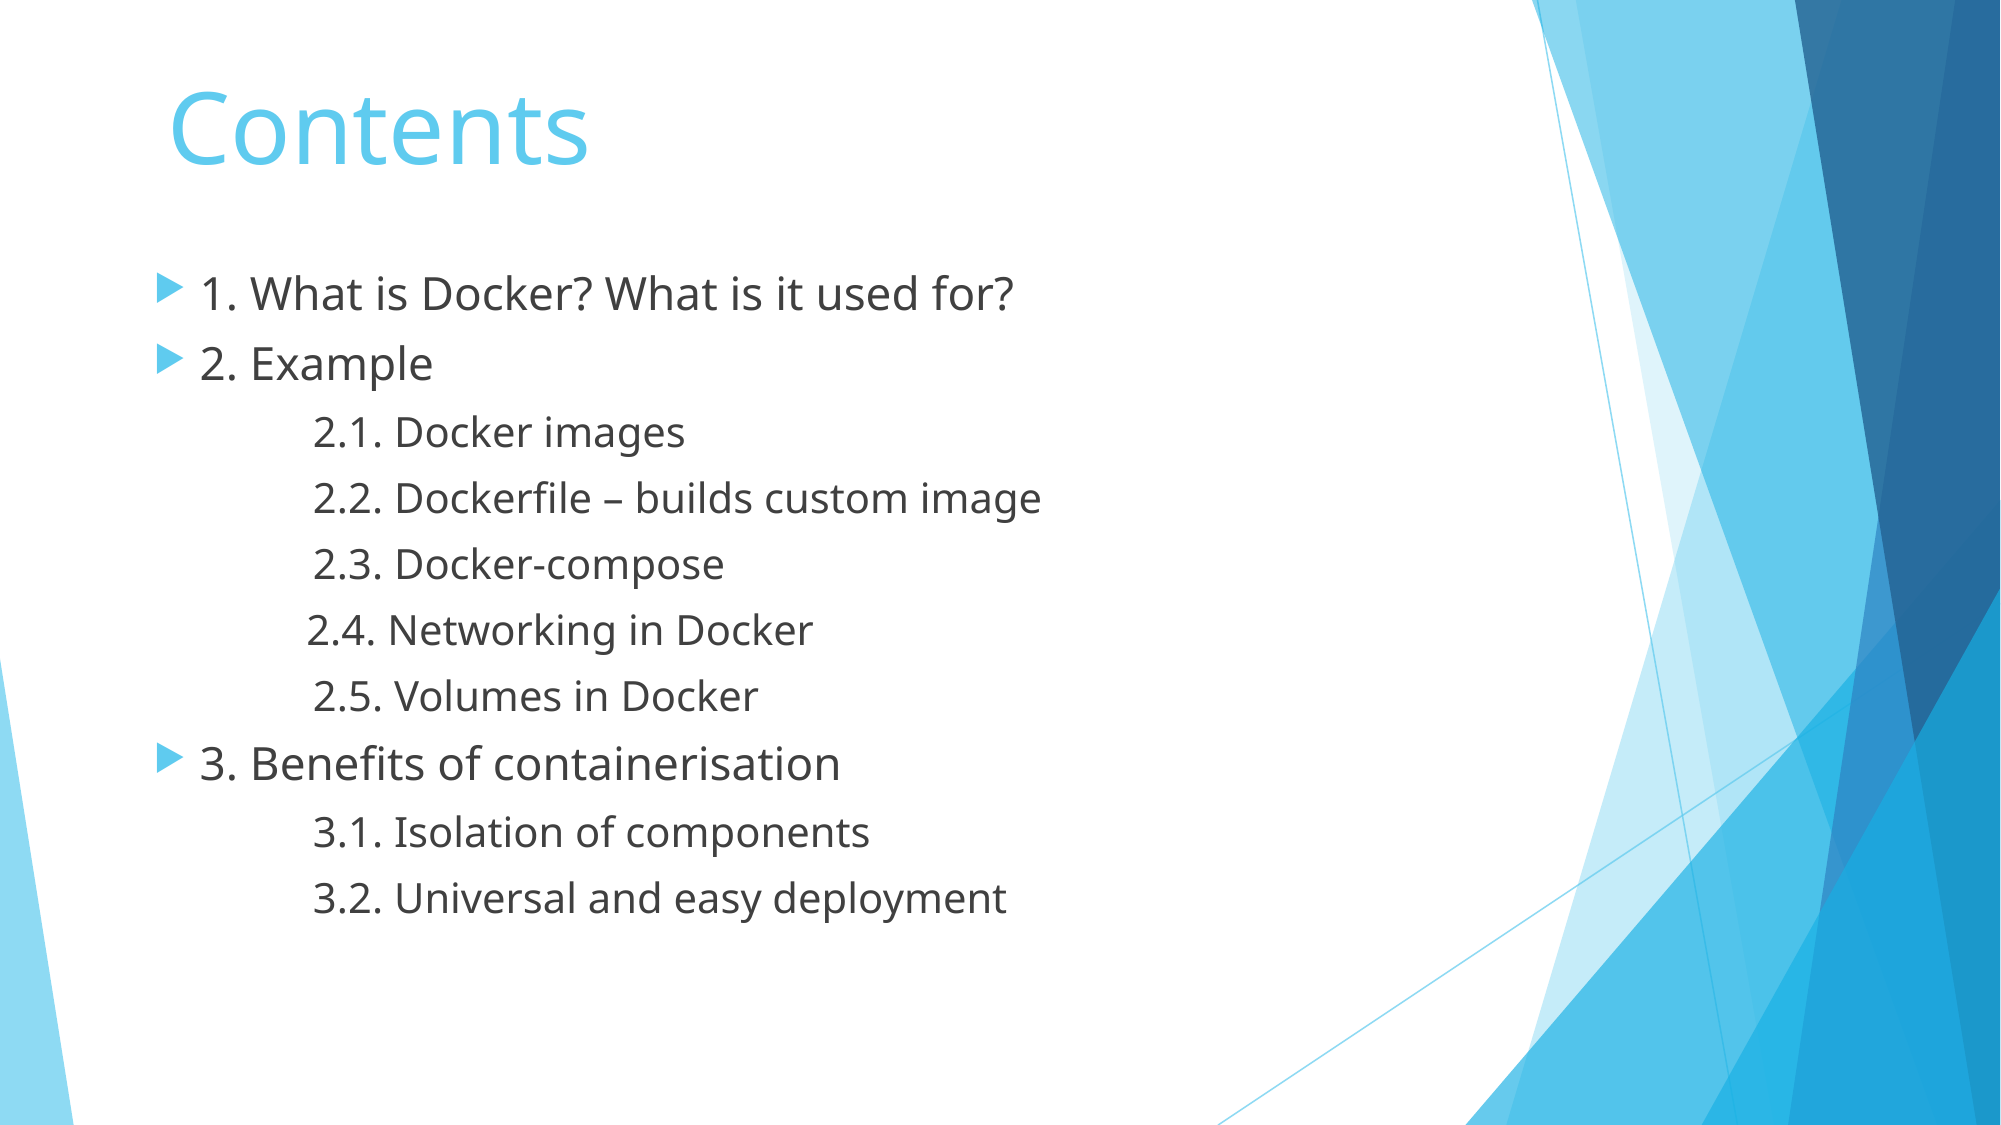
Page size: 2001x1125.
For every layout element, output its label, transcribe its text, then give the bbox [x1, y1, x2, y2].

title Contents [152, 57, 1563, 263]
list 1. What is Docker? What is it used for? 2. Example 2.1. Docker images 2.2. Dockerfile – builds custom image 2.3. Docker-compose 2.4. Networking in Docker 2.5. Volumes in Docker 3. Benefits of containerisation 3.1. Isolation of components 3.2. Universal and easy deployment [138, 263, 1668, 1052]
